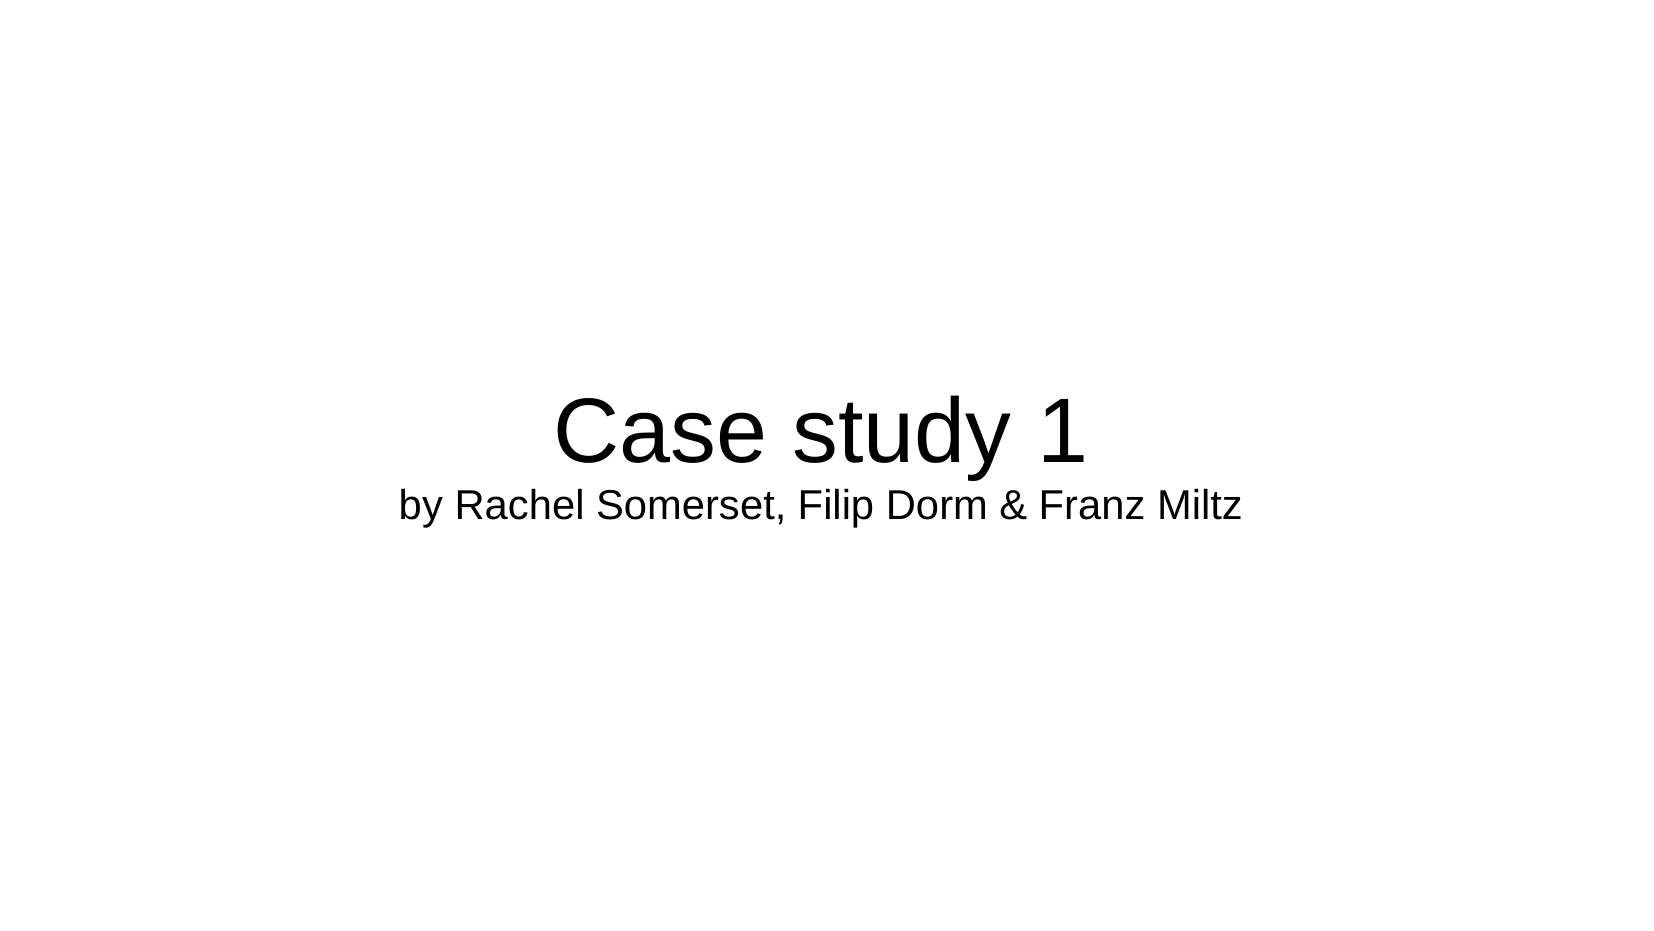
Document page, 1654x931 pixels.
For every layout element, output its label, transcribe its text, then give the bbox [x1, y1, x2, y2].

title Case study 1 by Rachel Somerset, Filip Dorm & Franz Miltz [76, 376, 1565, 532]
